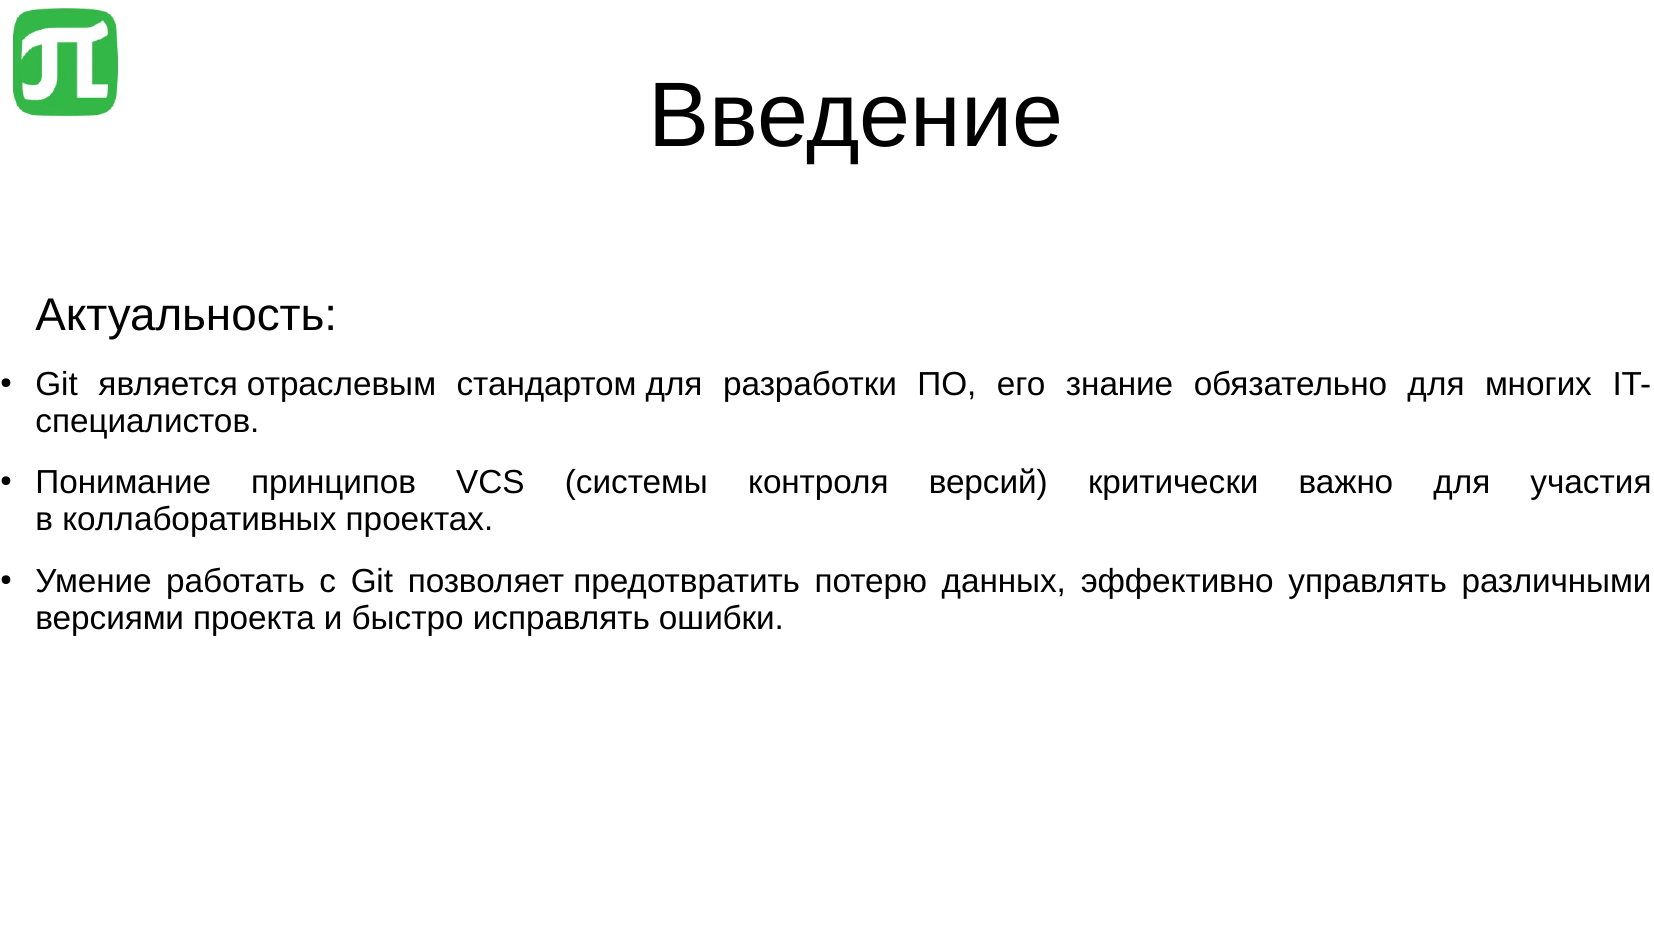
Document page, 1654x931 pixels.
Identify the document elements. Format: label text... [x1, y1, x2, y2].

picture [13, 8, 120, 119]
subtitle Актуальность: Git является отраслевым стандартом для разработки ПО, его знание обязательно для многих IT-специалистов. Понимание принципов VCS (системы контроля версий) критически важно для участия в коллаборативных проектах. Умение работать с Git позволяет предотвратить потерю данных, эффективно управлять различными версиями проекта и быстро исправлять ошибки. [0, 0, 1654, 931]
